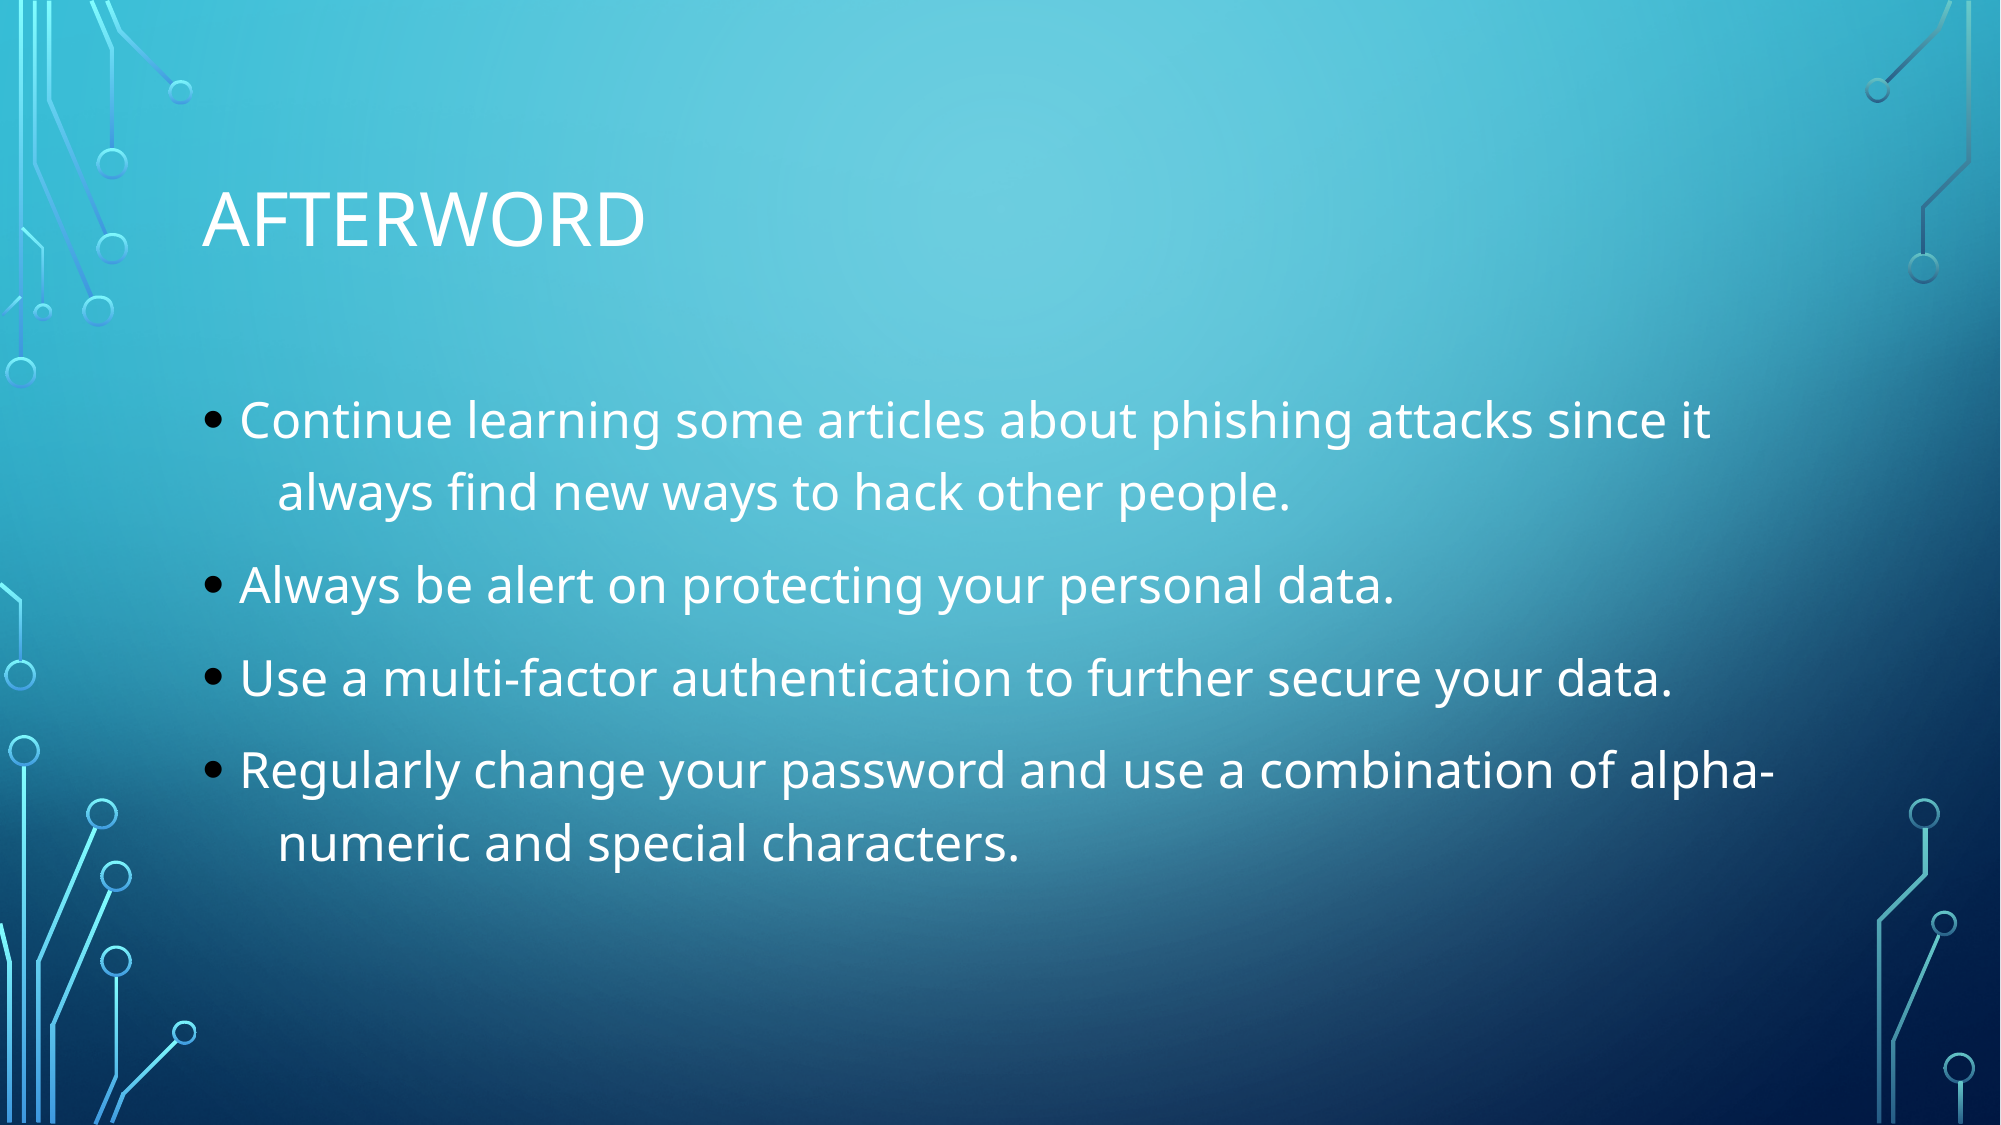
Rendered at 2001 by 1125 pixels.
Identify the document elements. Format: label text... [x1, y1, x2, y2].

title Afterword [187, 101, 1813, 344]
list Continue learning some articles about phishing attacks since it always find new ways to hack other people. Always be alert on protecting your personal data. Use a multi-factor authentication to further secure your data. Regularly change your password and use a combination of alpha-numeric and special characters. [187, 369, 1813, 951]
